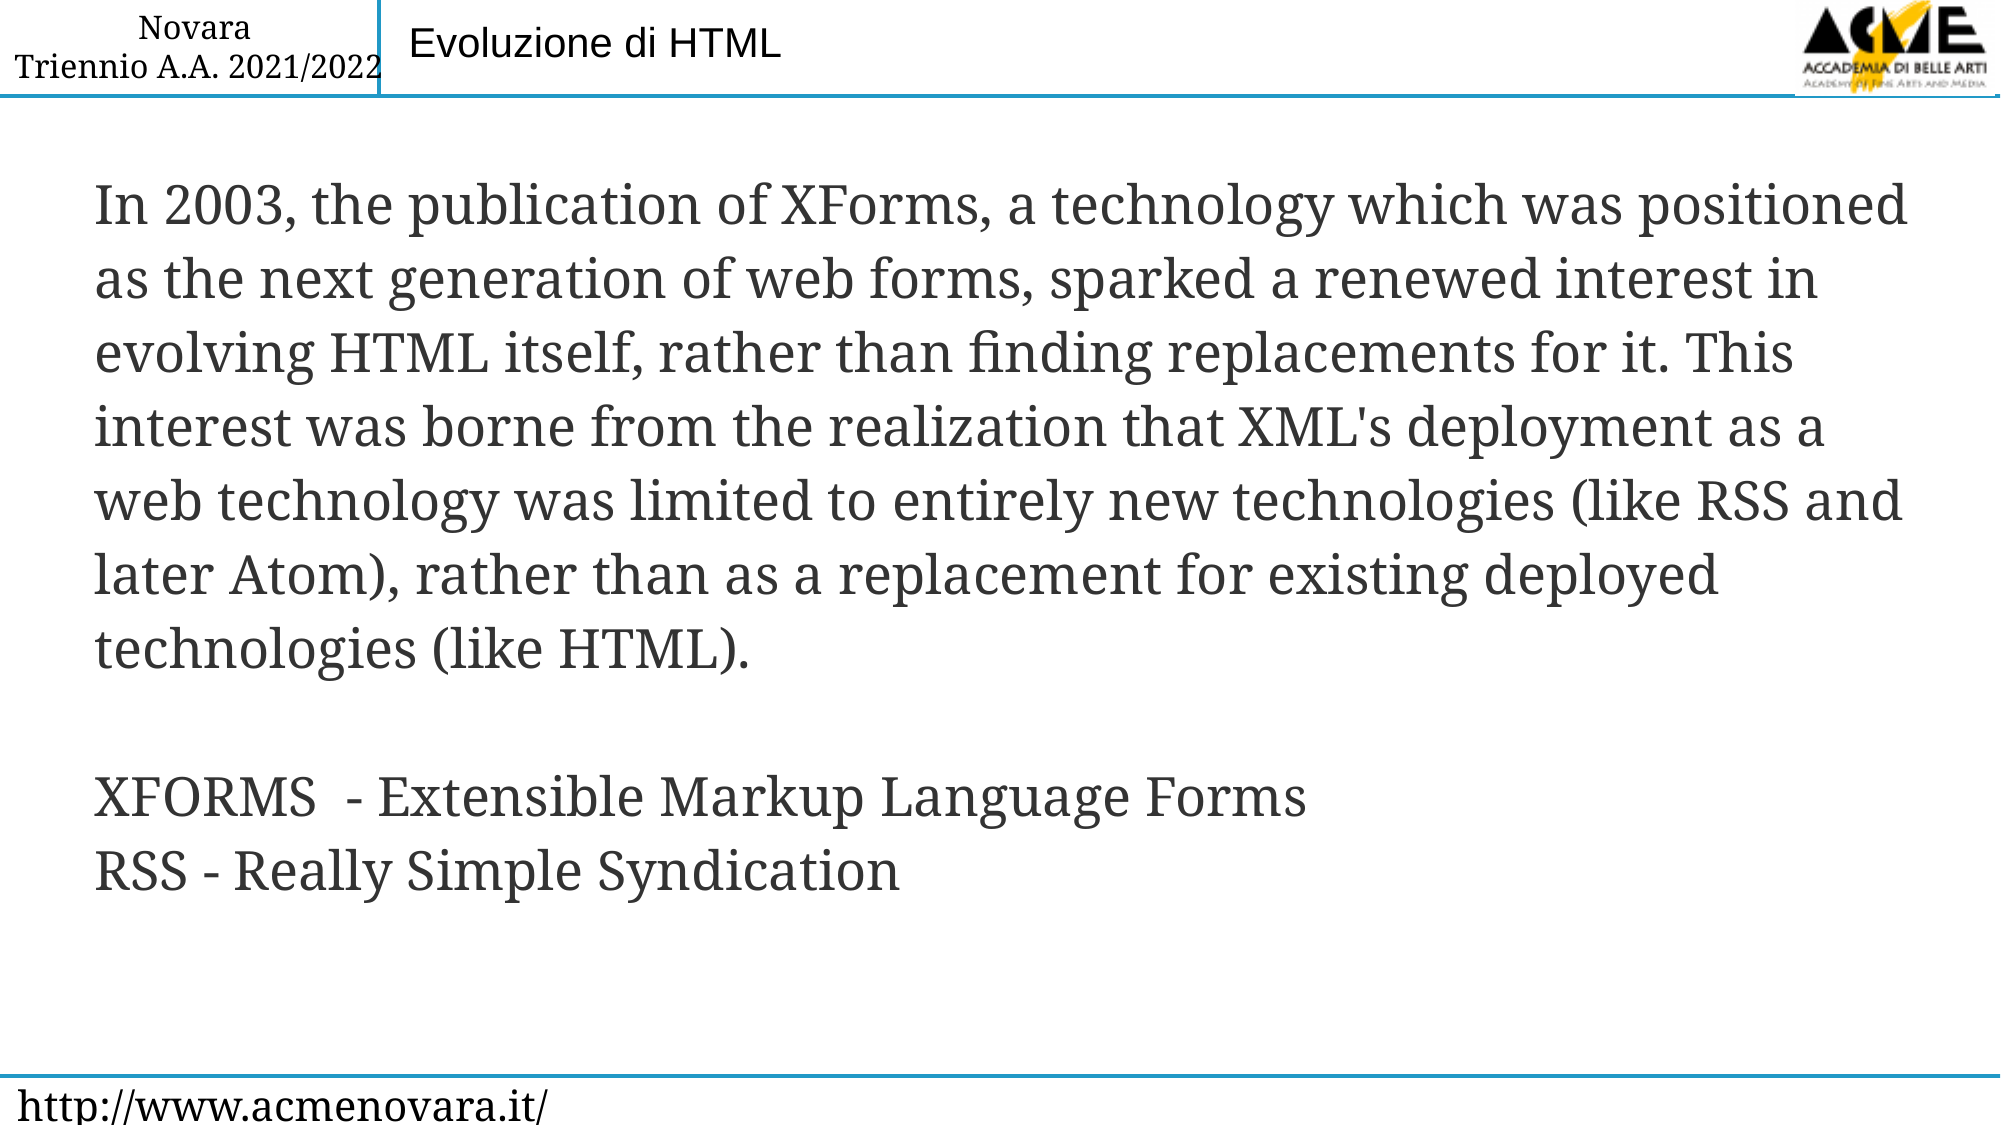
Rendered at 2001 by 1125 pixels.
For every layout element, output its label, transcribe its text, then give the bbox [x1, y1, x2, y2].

picture [0, 0, 2001, 98]
text_box In 2003, the publication of XForms, a technology which was positioned as the next generation of web forms, sparked a renewed interest in evolving HTML itself, rather than finding replacements for it. This interest was borne from the realization that XML's deployment as a web technology was limited to entirely new technologies (like RSS and later Atom), rather than as a replacement for existing deployed technologies (like HTML). XFORMS - Extensible Markup Language Forms RSS - Really Simple Syndication [94, 166, 1926, 908]
picture [0, 1074, 2001, 1078]
list Evoluzione di HTML [393, 11, 1210, 87]
